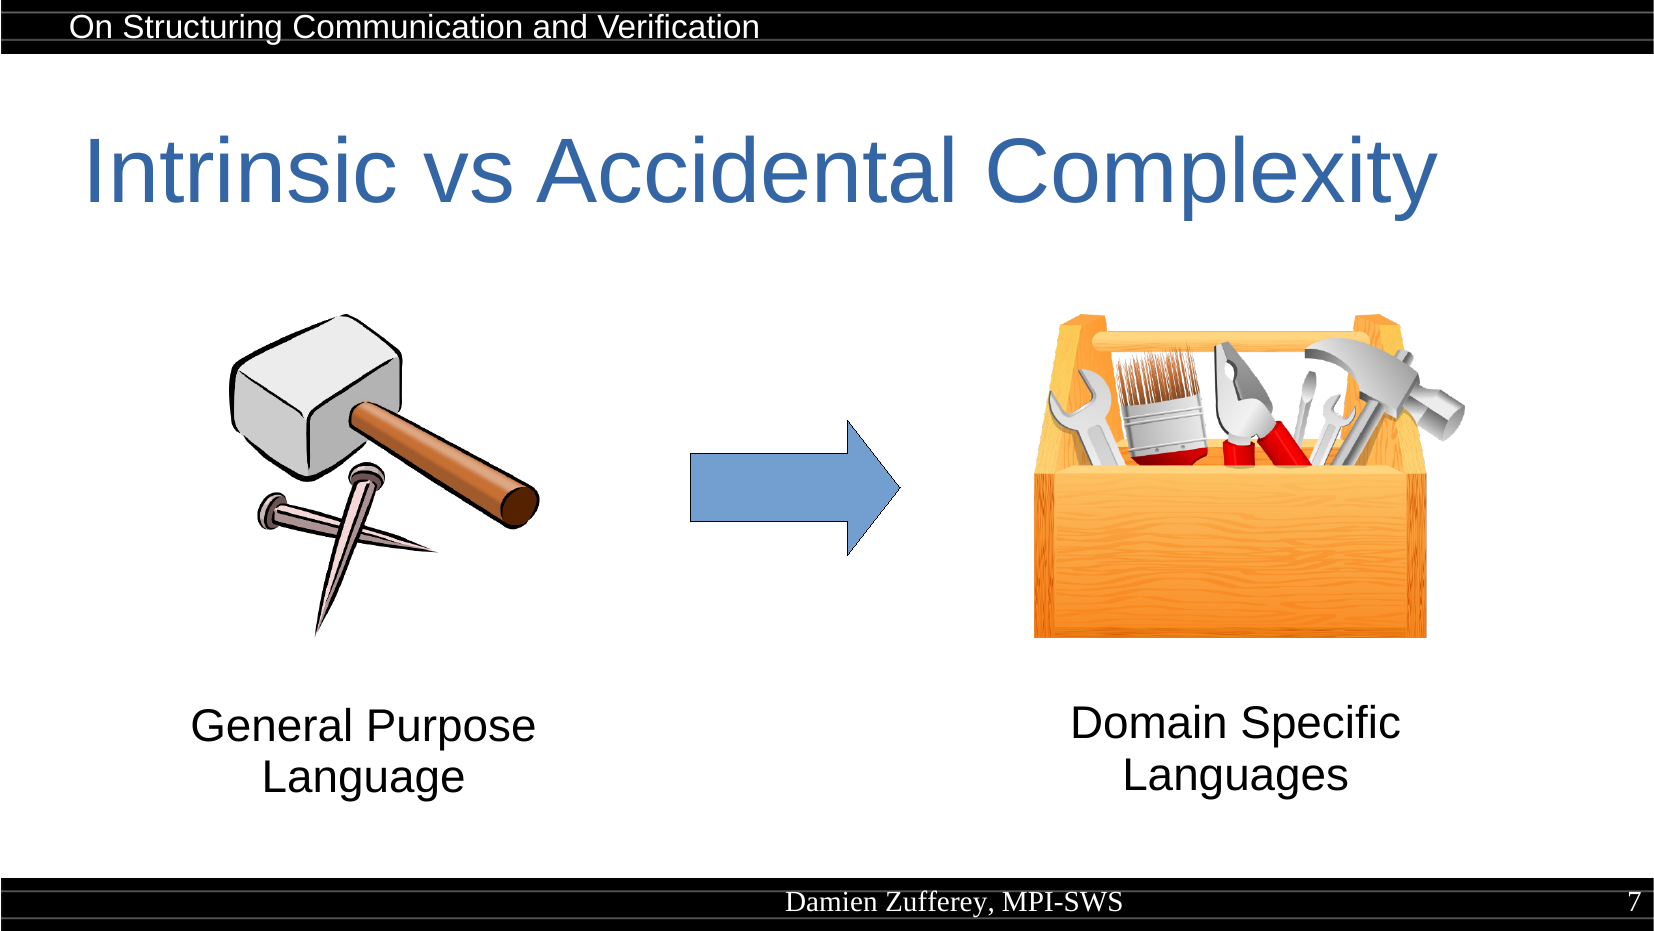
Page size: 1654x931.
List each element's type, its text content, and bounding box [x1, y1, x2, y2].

text_box Domain Specific Languages [1055, 690, 1417, 808]
picture [229, 314, 550, 638]
picture [1034, 314, 1465, 638]
picture [1, 878, 1654, 931]
picture [1, 0, 1654, 54]
title Intrinsic vs Accidental Complexity [82, 92, 1571, 249]
text_box General Purpose Language [175, 692, 616, 811]
text_box [690, 420, 901, 556]
